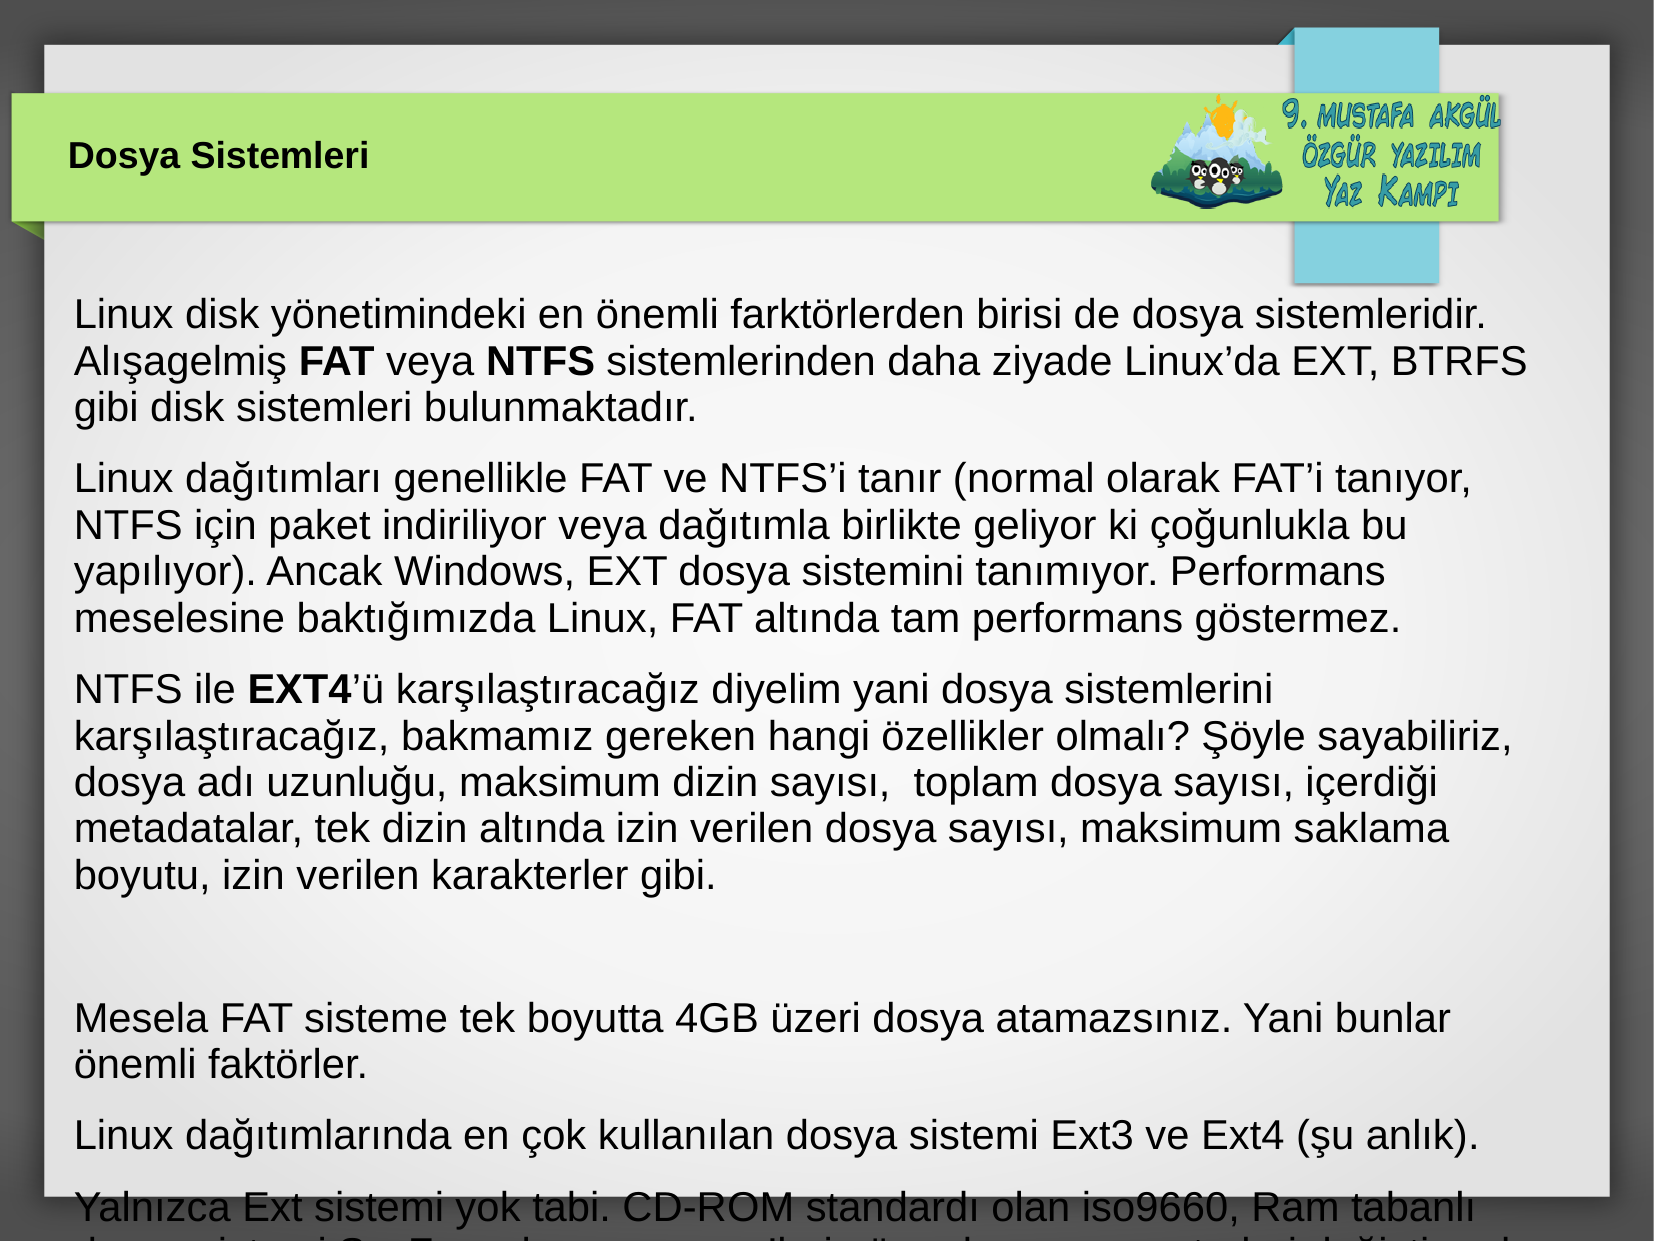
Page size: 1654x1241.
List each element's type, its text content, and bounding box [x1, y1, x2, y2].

text_box Linux disk yönetimindeki en önemli farktörlerden birisi de dosya sistemleridir. Alışagelmiş FAT veya NTFS sistemlerinden daha ziyade Linux’da EXT, BTRFS gibi disk sistemleri bulunmaktadır. Linux dağıtımları genellikle FAT ve NTFS’i tanır (normal olarak FAT’i tanıyor, NTFS için paket indiriliyor veya dağıtımla birlikte geliyor ki çoğunlukla bu yapılıyor). Ancak Windows, EXT dosya sistemini tanımıyor. Performans meselesine baktığımızda Linux, FAT altında tam performans göstermez. NTFS ile EXT4’ü karşılaştıracağız diyelim yani dosya sistemlerini karşılaştıracağız, bakmamız gereken hangi özellikler olmalı? Şöyle sayabiliriz, dosya adı uzunluğu, maksimum dizin sayısı, toplam dosya sayısı, içerdiği metadatalar, tek dizin altında izin verilen dosya sayısı, maksimum saklama boyutu, izin verilen karakterler gibi. Mesela FAT sisteme tek boyutta 4GB üzeri dosya atamazsınız. Yani bunlar önemli faktörler. Linux dağıtımlarında en çok kullanılan dosya sistemi Ext3 ve Ext4 (şu anlık). Yalnızca Ext sistemi yok tabi. CD-ROM standardı olan iso9660, Ram tabanlı dosya sistemi SysFs, çalışan process’leri görmek ve parametreleri değiştirmek için Procfs de mevcut. [59, 283, 1571, 1241]
text_box Dosya Sistemleri [53, 127, 672, 178]
picture [0, 0, 1654, 1241]
